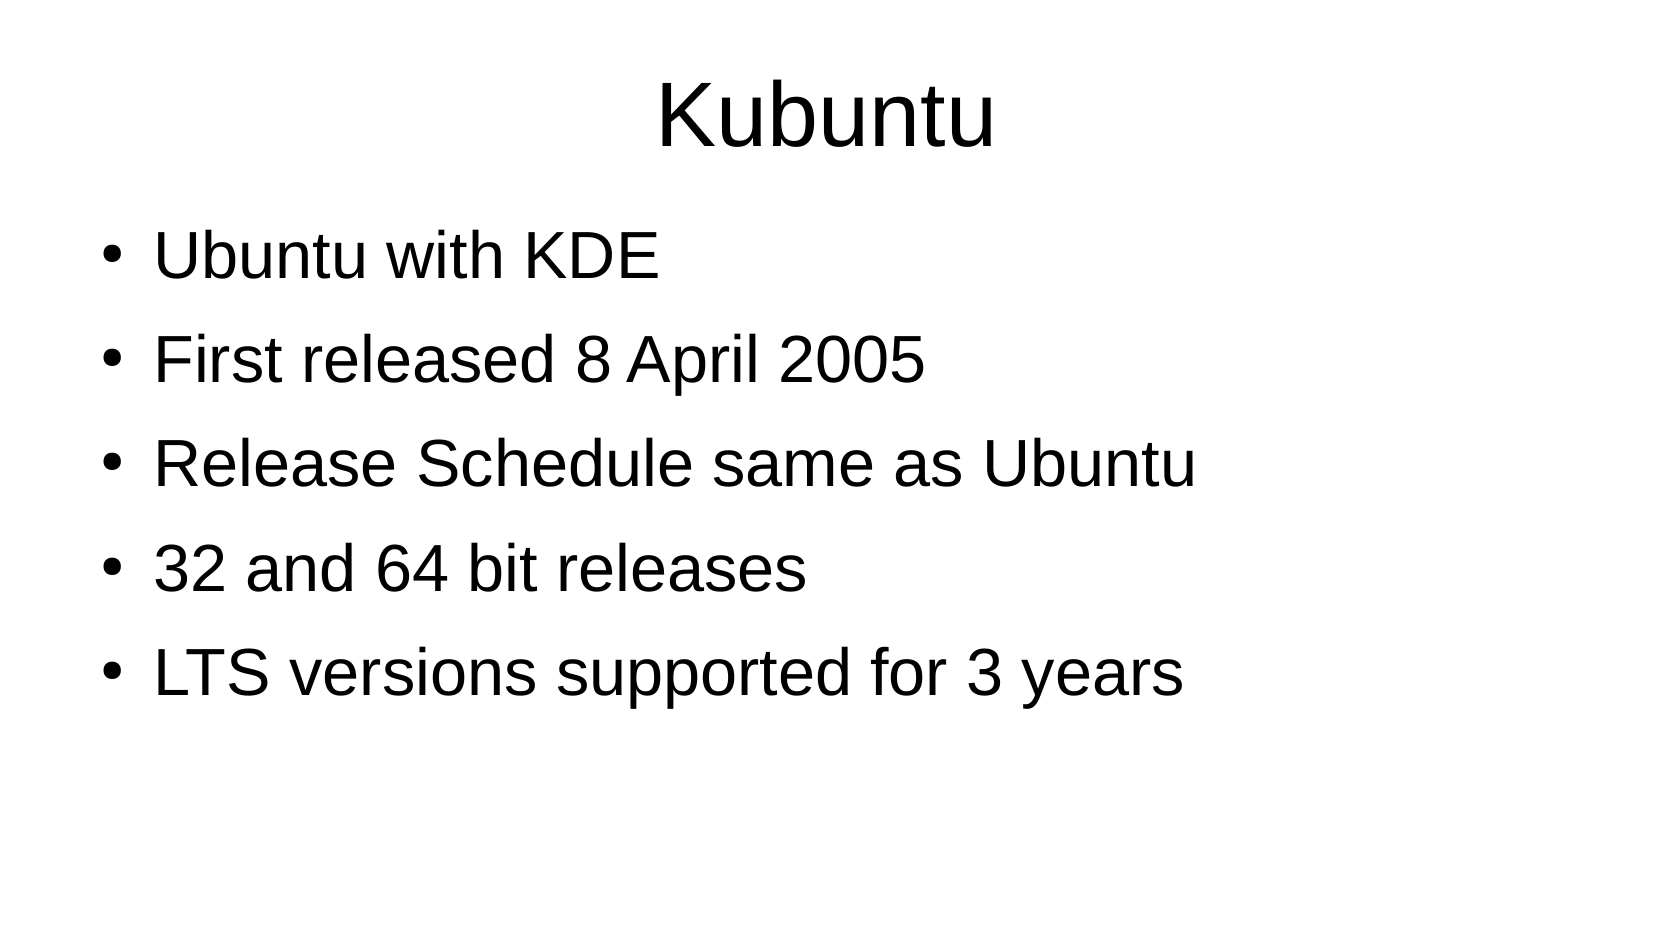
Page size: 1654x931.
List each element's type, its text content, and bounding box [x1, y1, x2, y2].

list Ubuntu with KDE First released 8 April 2005 Release Schedule same as Ubuntu 32 and 64 bit releases LTS versions supported for 3 years [82, 217, 1571, 758]
title Kubuntu [82, 37, 1571, 193]
